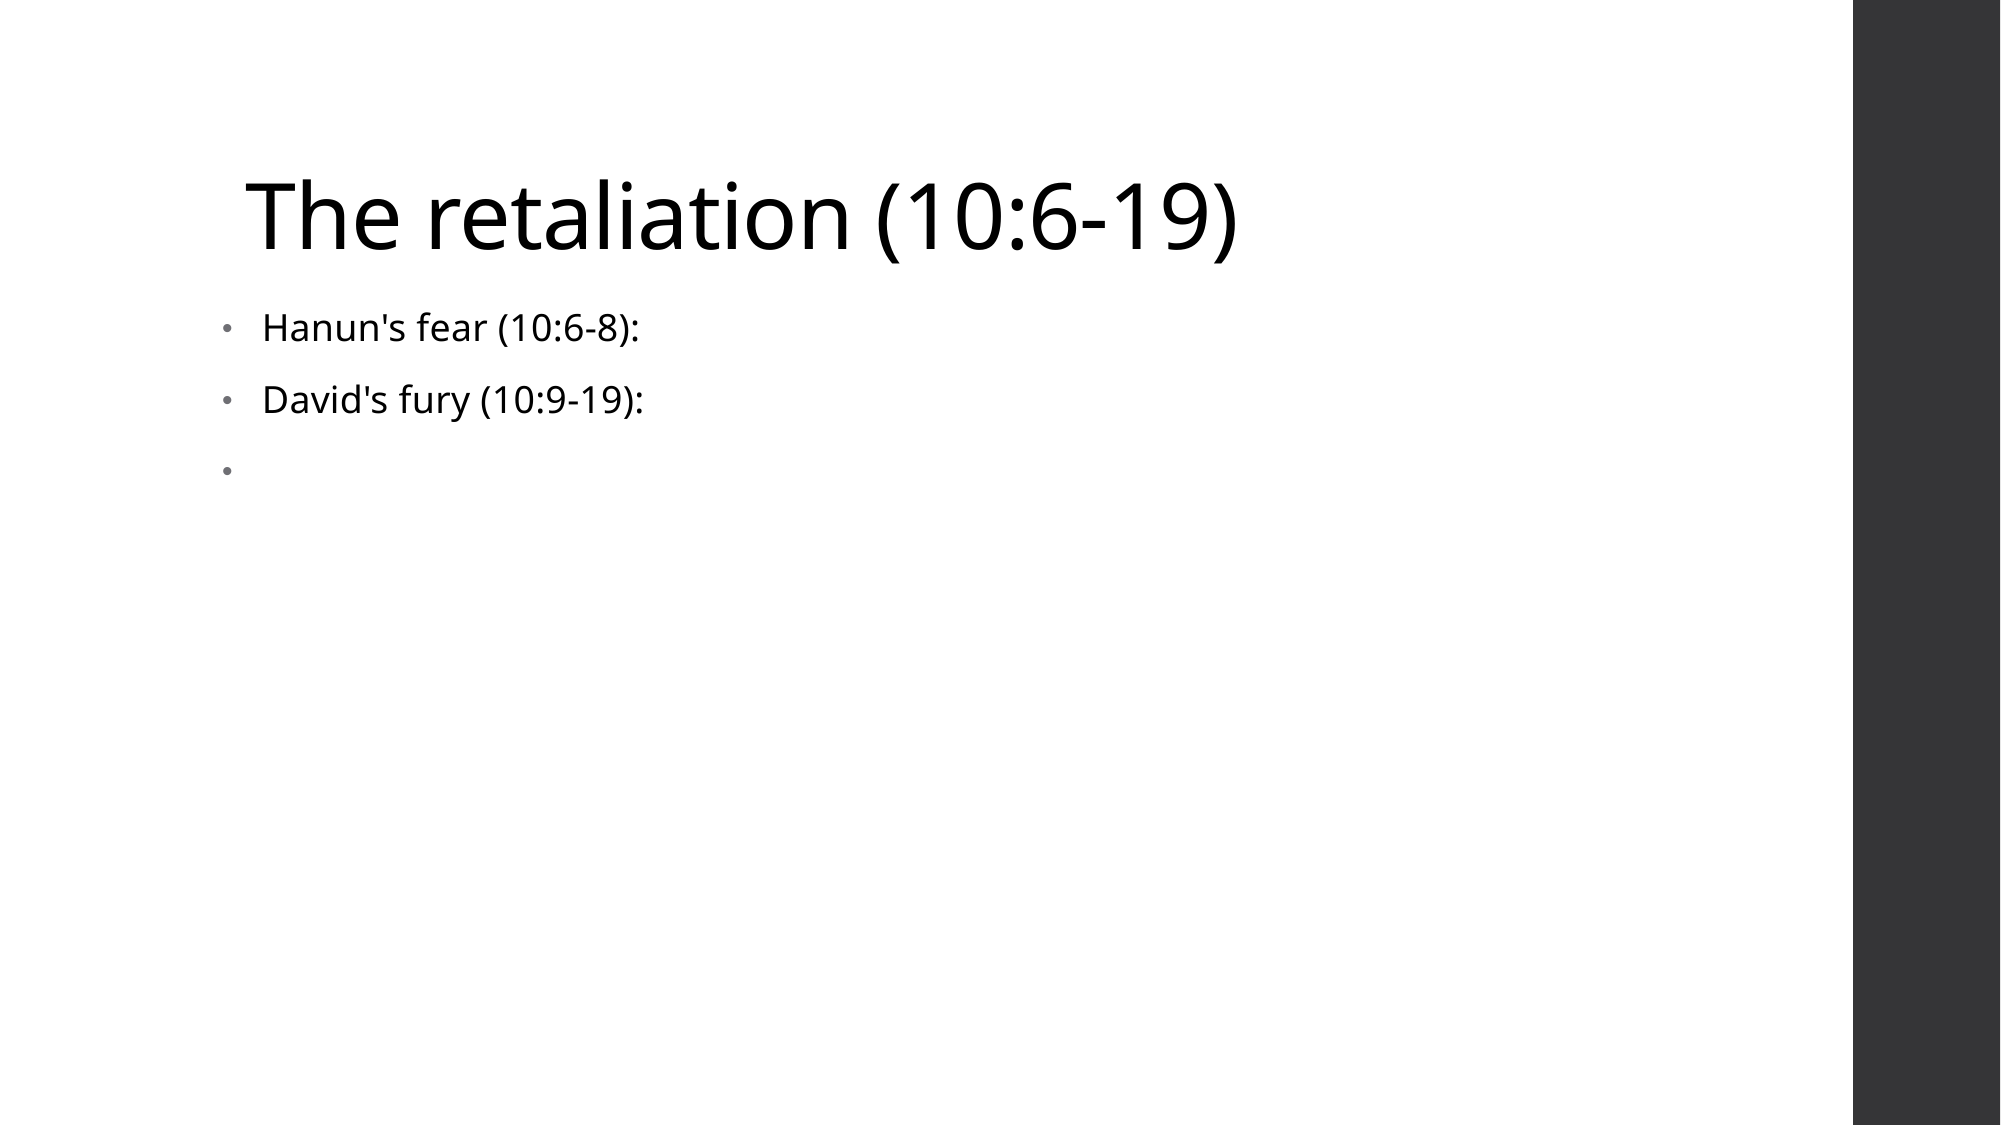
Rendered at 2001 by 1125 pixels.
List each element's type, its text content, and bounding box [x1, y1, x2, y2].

title The retaliation (10:6-19) [206, 60, 1797, 278]
list Hanun's fear (10:6-8): David's fury (10:9-19): [206, 299, 1617, 1014]
